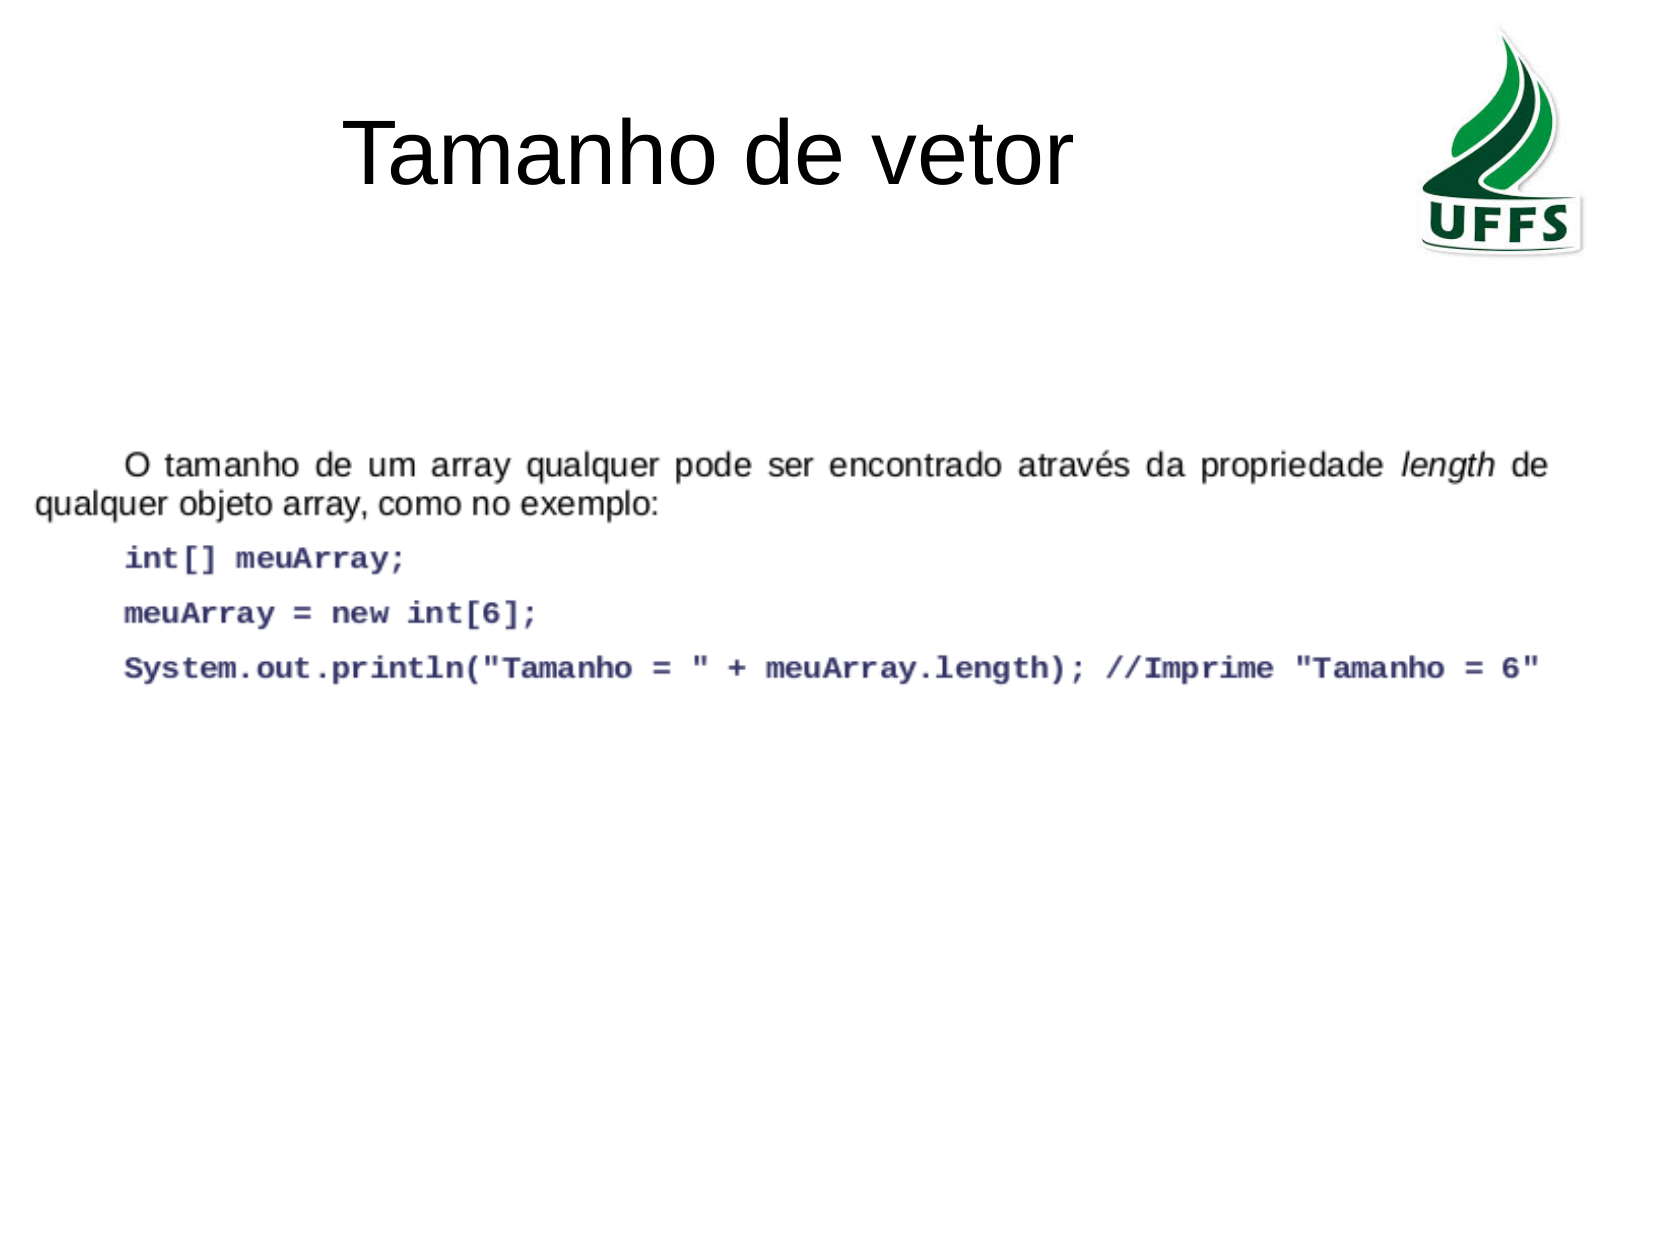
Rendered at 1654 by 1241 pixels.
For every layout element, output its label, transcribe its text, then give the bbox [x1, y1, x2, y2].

picture [23, 430, 1603, 721]
picture [1381, 20, 1624, 272]
title Tamanho de vetor [82, 49, 1335, 257]
